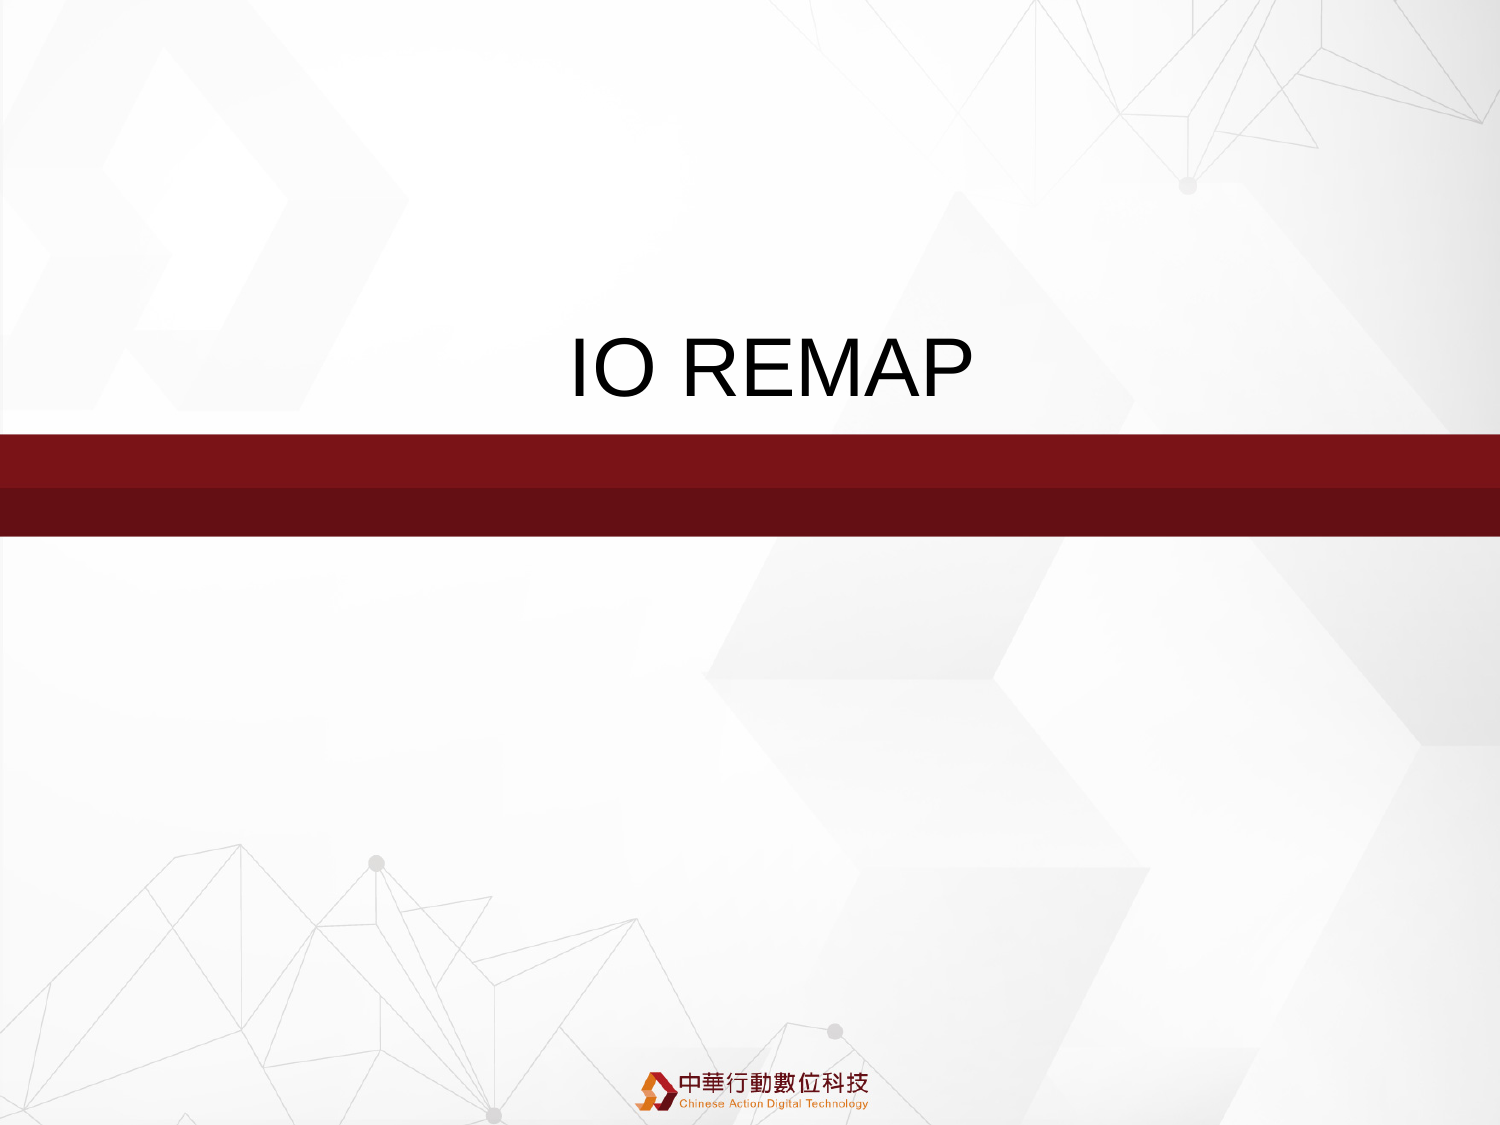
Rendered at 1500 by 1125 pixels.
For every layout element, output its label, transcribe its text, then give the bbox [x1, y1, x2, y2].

picture [0, 0, 1500, 1125]
title IO REMAP [120, 299, 1396, 421]
